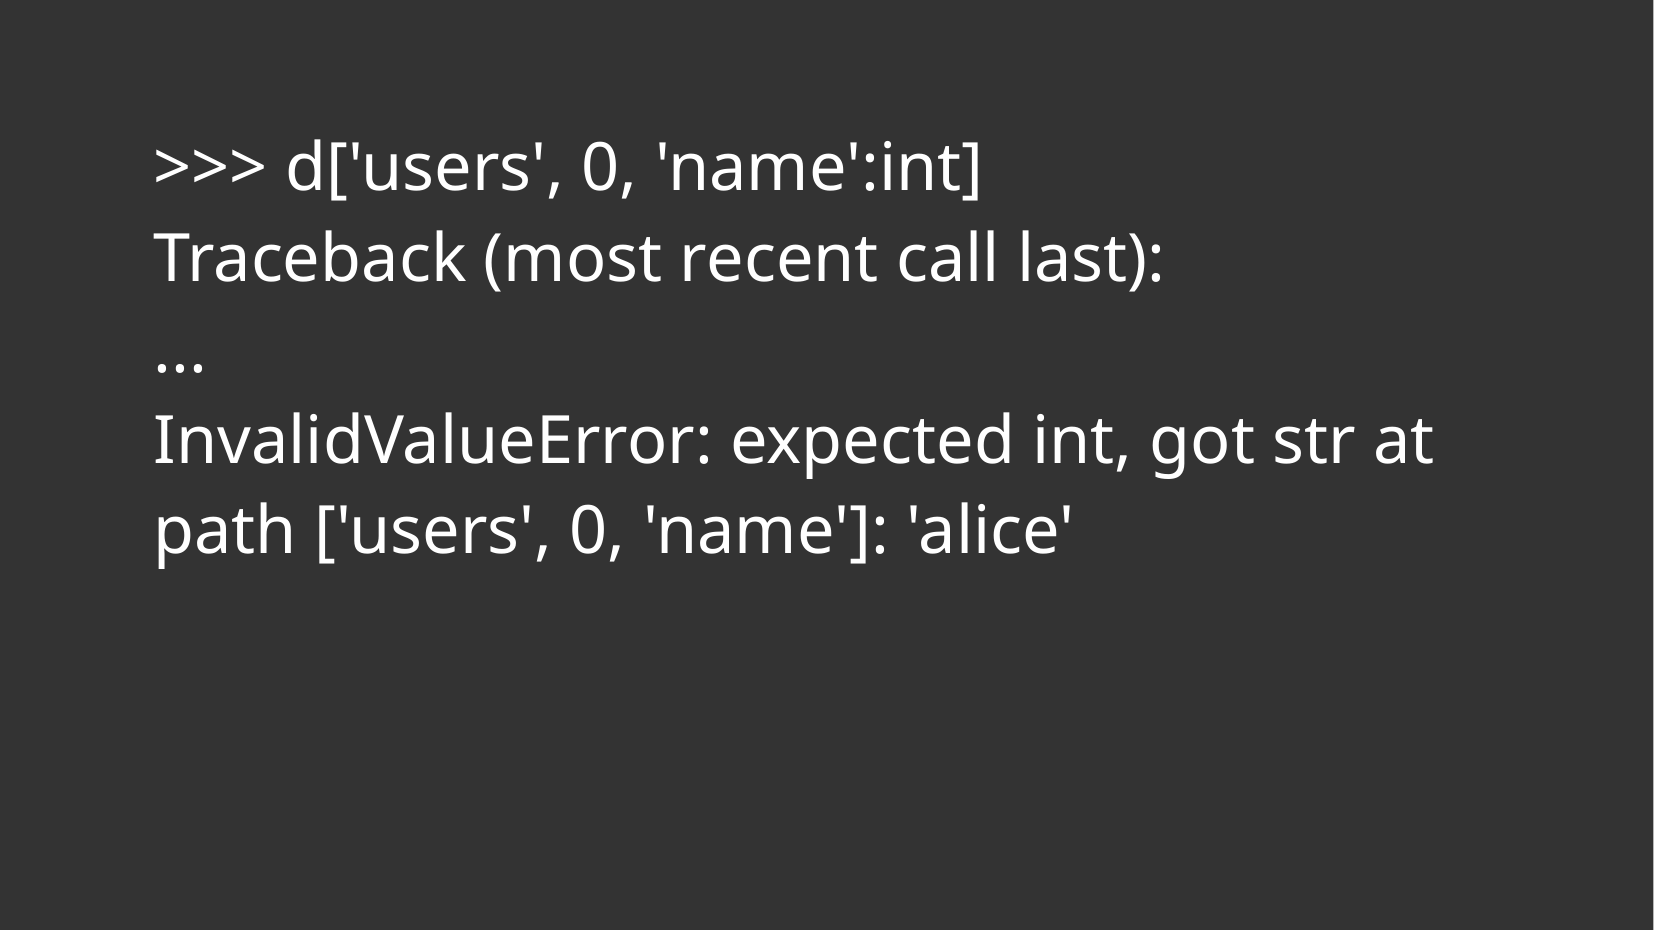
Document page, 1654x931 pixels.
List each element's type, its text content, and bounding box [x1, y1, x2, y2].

list >>> d['users', 0, 'name':int] Traceback (most recent call last): ... InvalidValueError: expected int, got str at path ['users', 0, 'name']: 'alice' [82, 119, 1571, 839]
